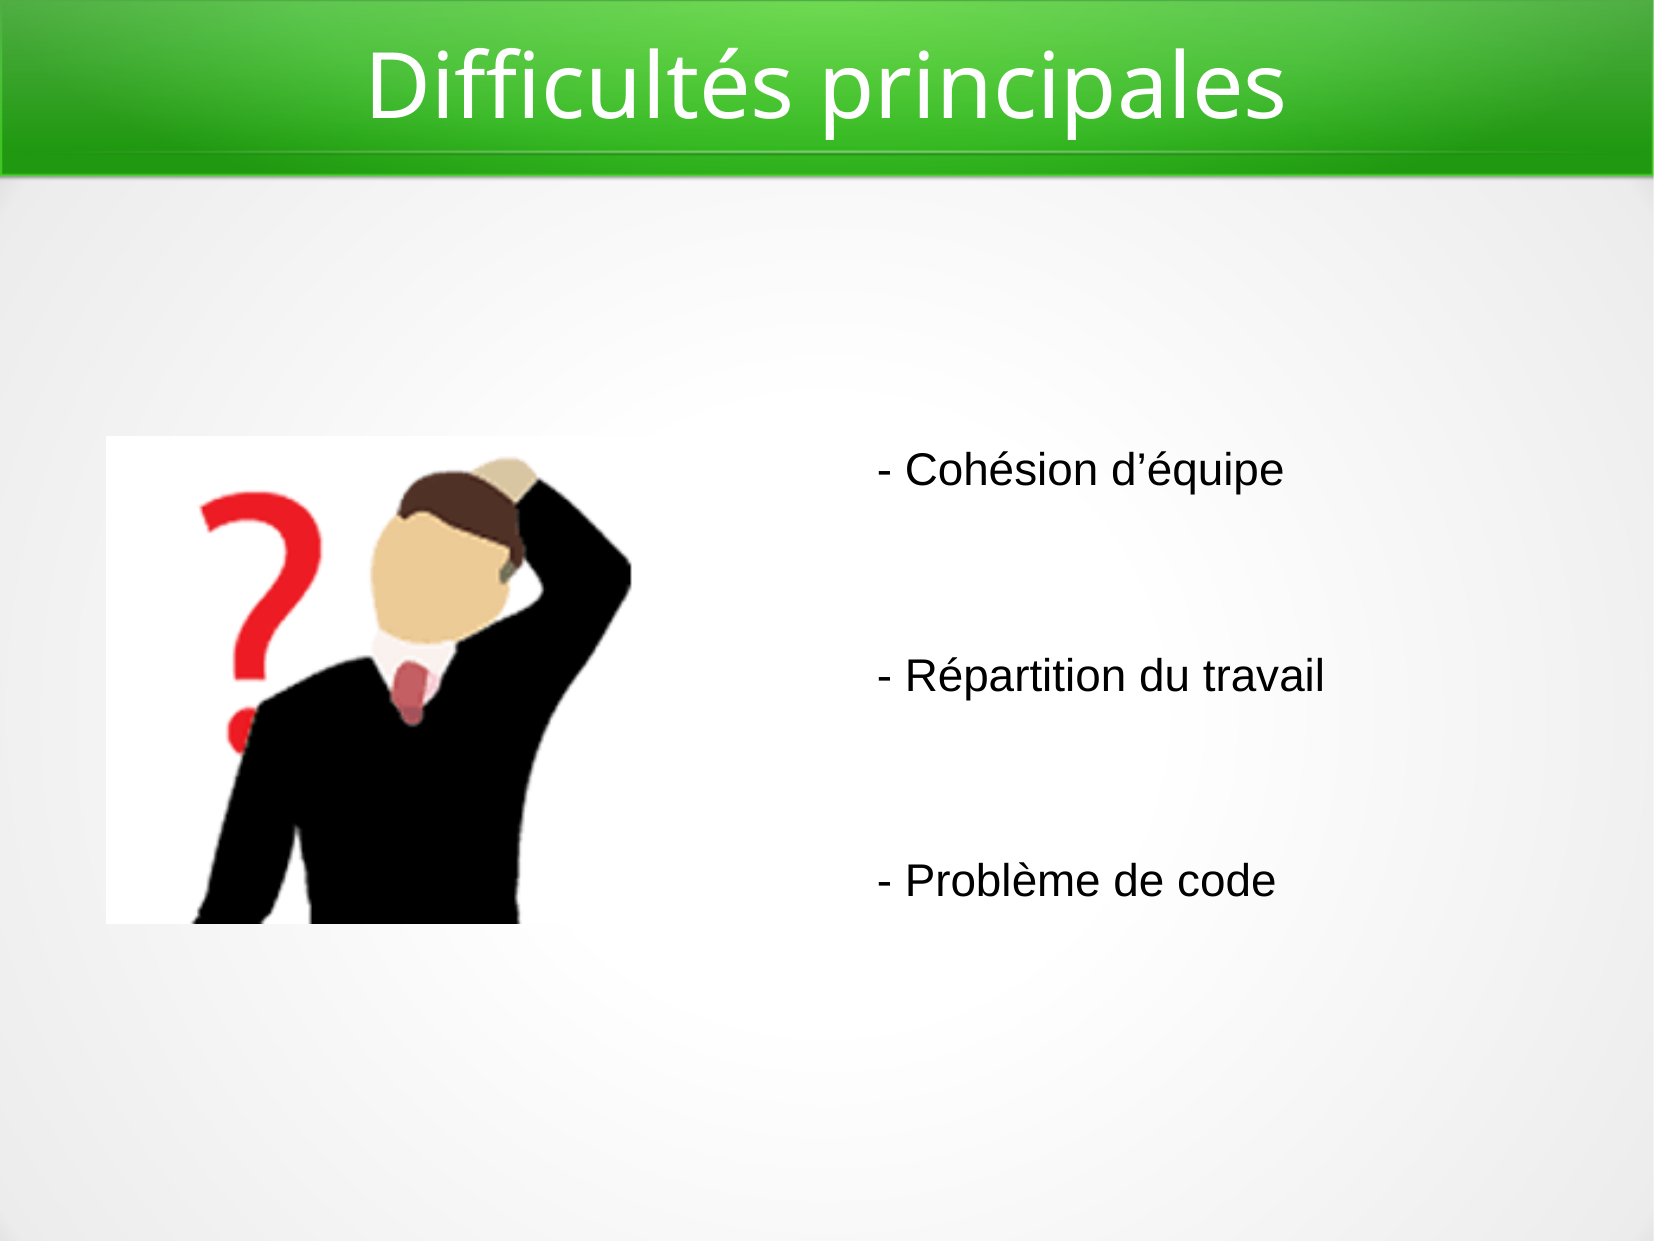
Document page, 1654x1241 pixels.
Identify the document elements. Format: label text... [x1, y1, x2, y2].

picture [0, 0, 1654, 1241]
text_box - Cohésion d’équipe - Répartition du travail - Problème de code [862, 437, 1654, 914]
title Difficultés principales [82, 11, 1571, 154]
